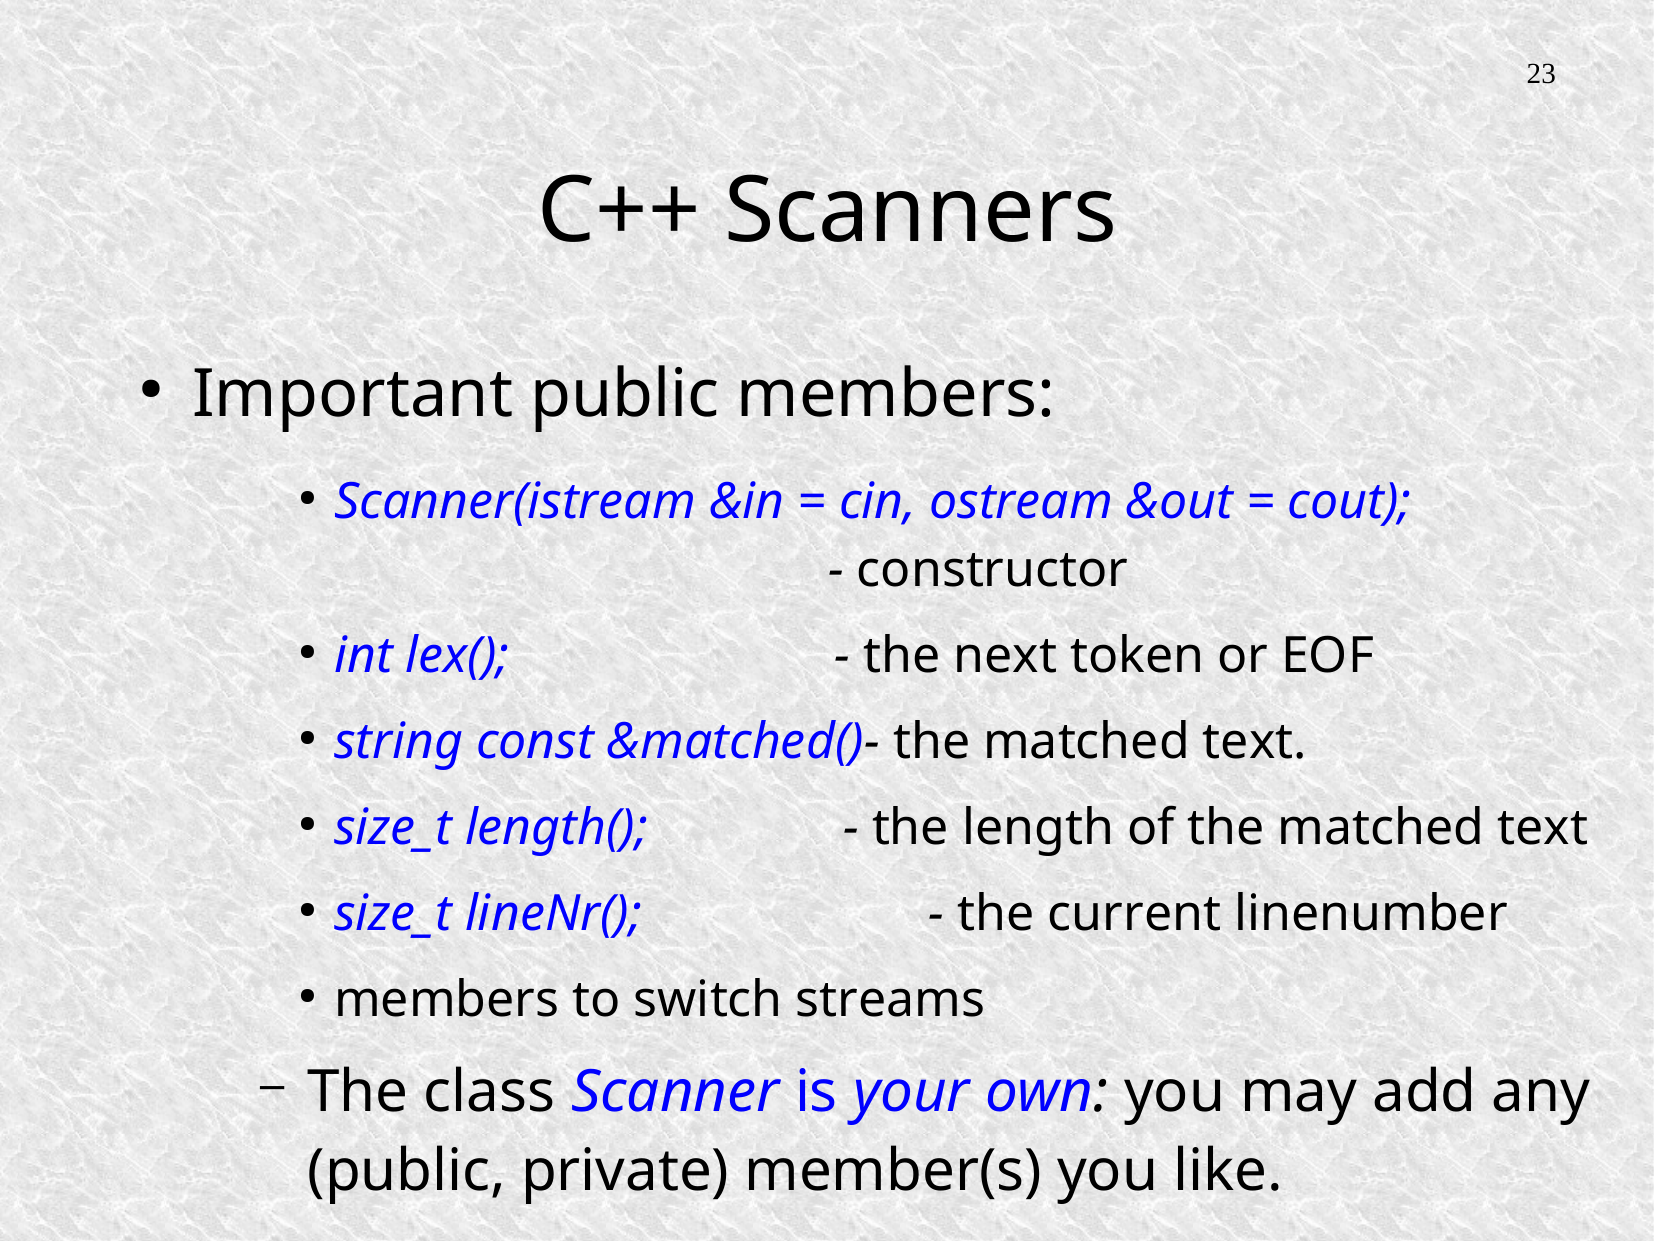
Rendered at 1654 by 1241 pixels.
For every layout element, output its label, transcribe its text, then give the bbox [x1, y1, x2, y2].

list Important public members: Scanner(istream &in = cin, ostream &out = cout); - constructor int lex(); - the next token or EOF string const &matched()- the matched text. size_t length(); - the length of the matched text size_t lineNr(); - the current linenumber members to switch streams The class Scanner is your own: you may add any (public, private) member(s) you like. [121, 344, 1631, 1166]
picture [0, 0, 1654, 1241]
title C++ Scanners [121, 102, 1534, 311]
